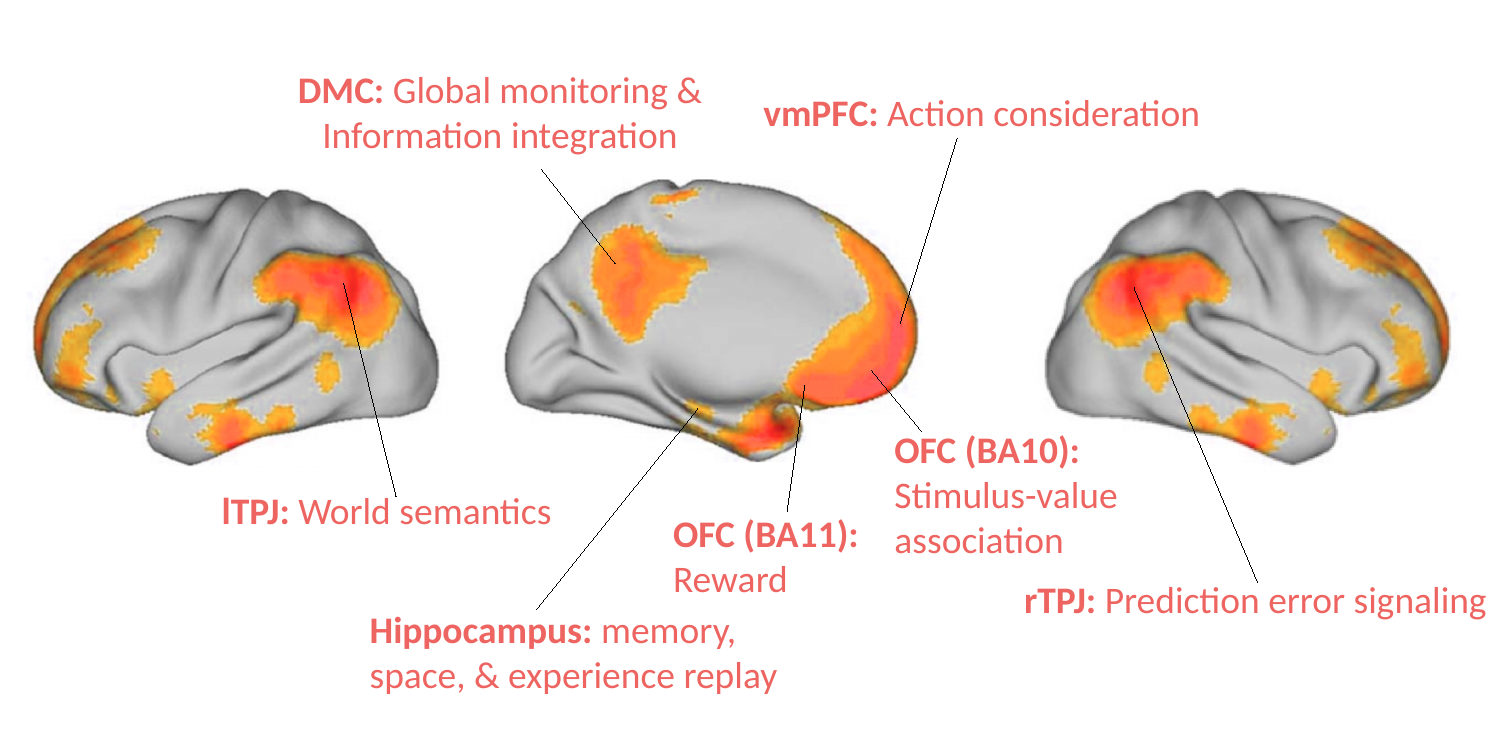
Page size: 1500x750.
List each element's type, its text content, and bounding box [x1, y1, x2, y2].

text_box rTPJ: Prediction error signaling [1016, 568, 1495, 629]
text_box OFC (BA10): Stimulus-value association [886, 419, 1126, 569]
text_box Hippocampus: memory, space, & experience replay [362, 598, 786, 704]
picture [15, 152, 1471, 491]
text_box OFC (BA11): Reward [665, 502, 867, 608]
text_box vmPFC: Action consideration [755, 82, 1209, 142]
text_box DMC: Global monitoring & Information integration [290, 59, 711, 164]
text_box lTPJ: World semantics [214, 479, 560, 540]
